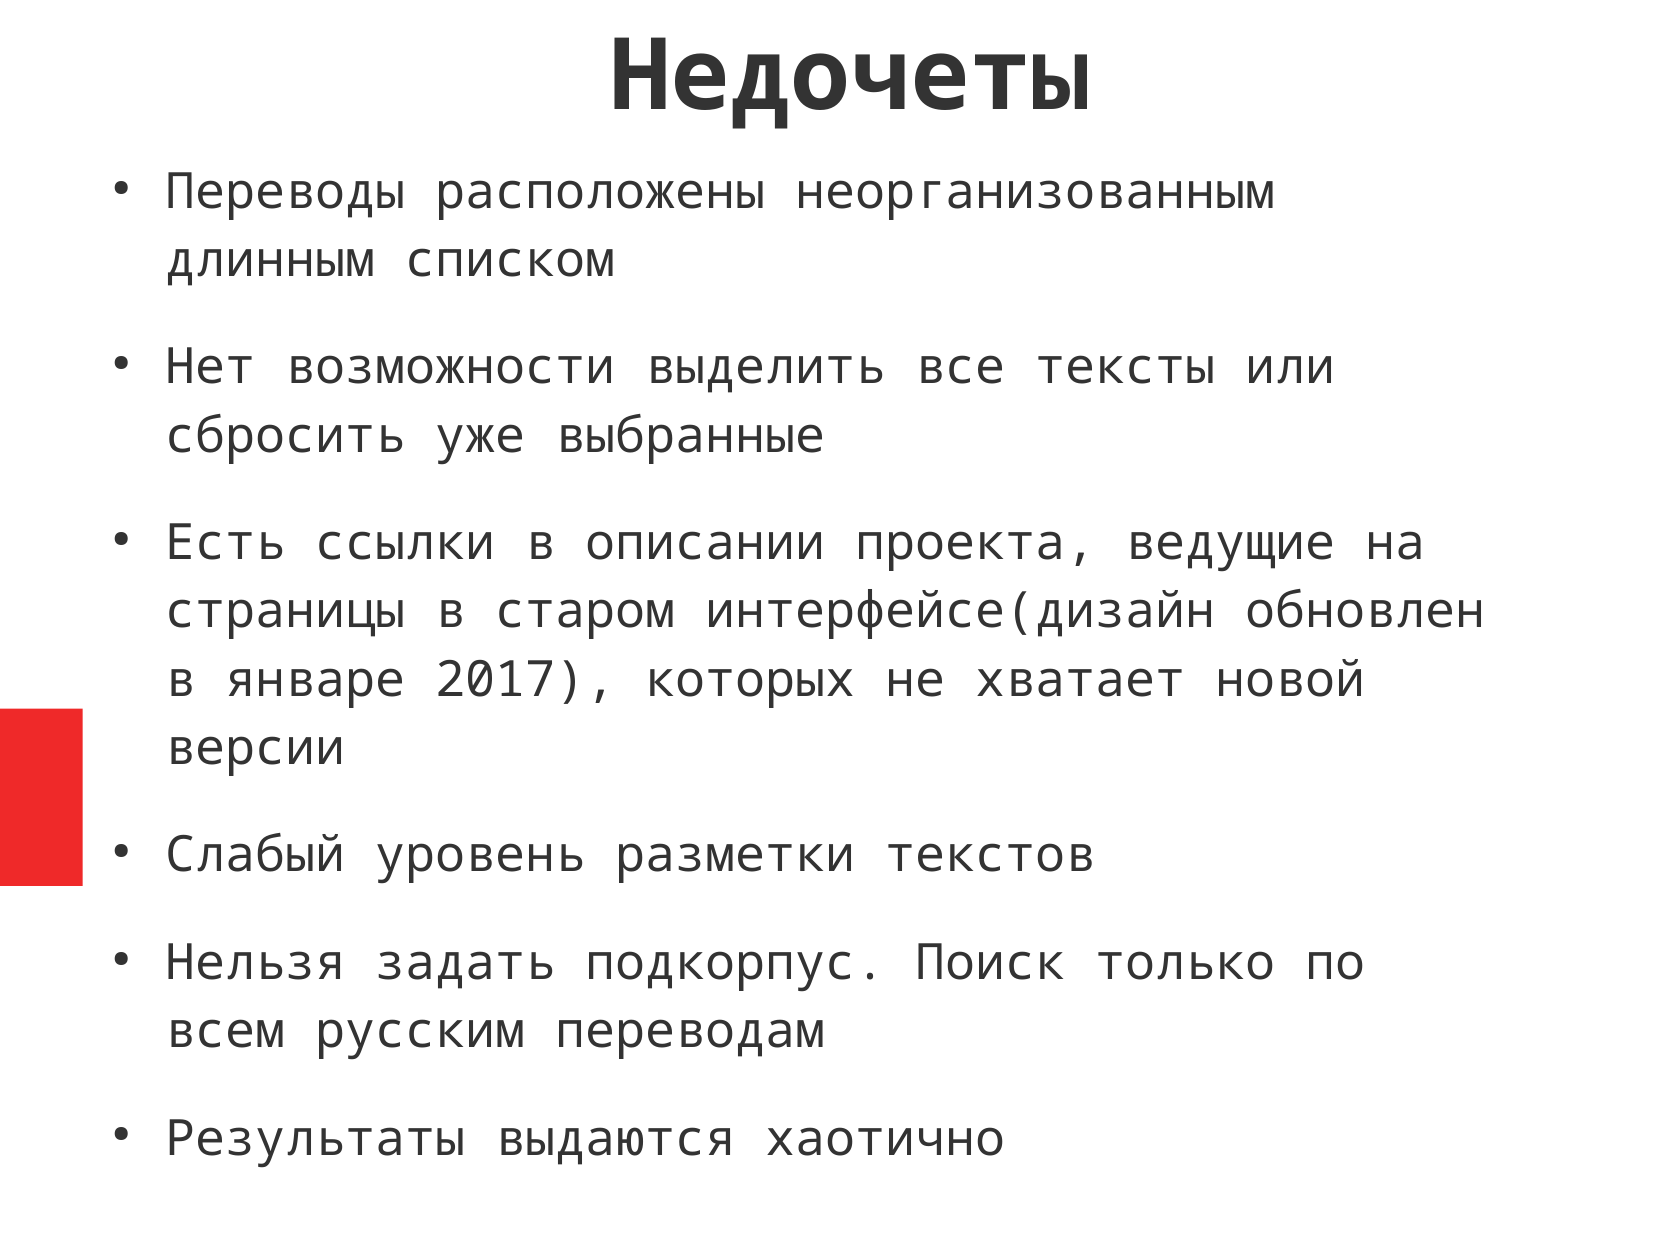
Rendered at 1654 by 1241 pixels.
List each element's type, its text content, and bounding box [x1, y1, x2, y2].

title Недочеты [153, 11, 1548, 130]
list Переводы расположены неорганизованным длинным списком Нет возможности выделить все тексты или сбросить уже выбранные Есть ссылки в описании проекта, ведущие на страницы в старом интерфейсе(дизайн обновлен в январе 2017), которых не хватает новой версии Слабый уровень разметки текстов Нельзя задать подкорпус. Поиск только по всем русским переводам Результаты выдаются хаотично [94, 154, 1501, 875]
